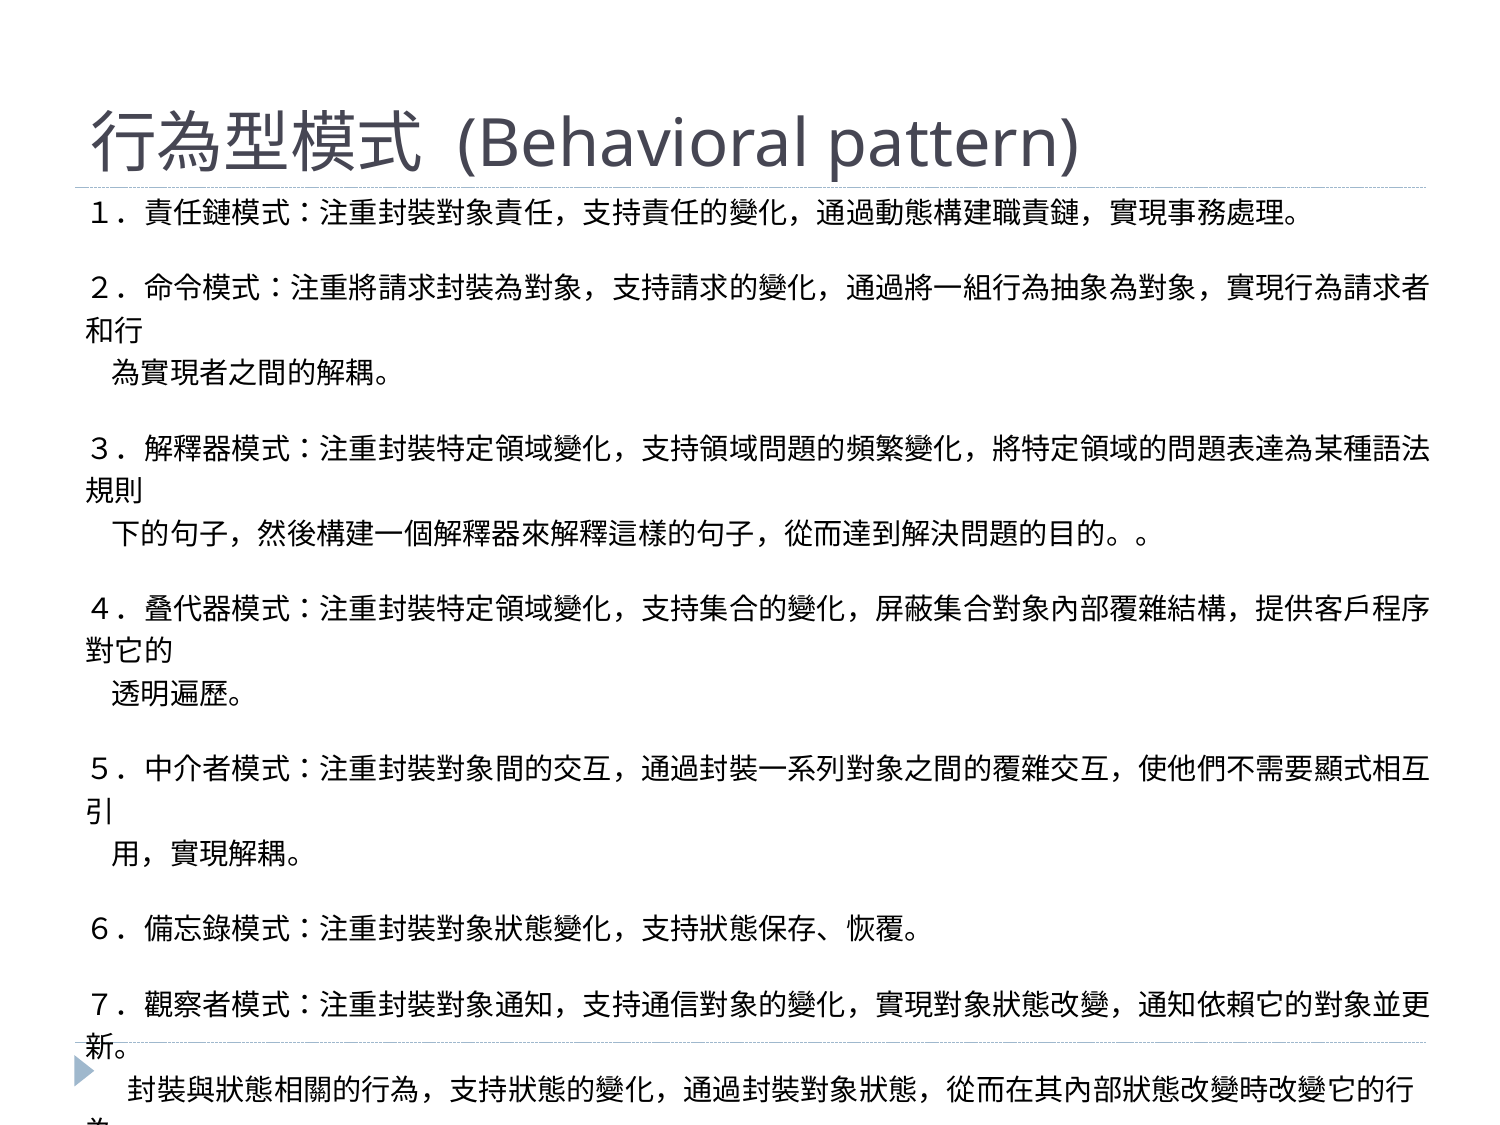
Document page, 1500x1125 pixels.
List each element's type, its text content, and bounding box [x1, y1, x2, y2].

text_box １．責任鏈模式：注重封裝對象責任，支持責任的變化，通過動態構建職責鏈，實現事務處理。 ２．命令模式：注重將請求封裝為對象，支持請求的變化，通過將一組行為抽象為對象，實現行為請求者和行 為實現者之間的解耦。 ３．解釋器模式：注重封裝特定領域變化，支持領域問題的頻繁變化，將特定領域的問題表達為某種語法規則 下的句子，然後構建一個解釋器來解釋這樣的句子，從而達到解決問題的目的。。 ４．叠代器模式：注重封裝特定領域變化，支持集合的變化，屏蔽集合對象內部覆雜結構，提供客戶程序對它的 透明遍歷。 ５．中介者模式：注重封裝對象間的交互，通過封裝一系列對象之間的覆雜交互，使他們不需要顯式相互引 用，實現解耦。 ６．備忘錄模式：注重封裝對象狀態變化，支持狀態保存、恢覆。 ７．觀察者模式：注重封裝對象通知，支持通信對象的變化，實現對象狀態改變，通知依賴它的對象並更新。 封裝與狀態相關的行為，支持狀態的變化，通過封裝對象狀態，從而在其內部狀態改變時改變它的行為。 ８．狀態模式：注重封裝與狀態相關的行為，支持狀態的變化，通過封裝對象狀態，從而在其內部狀態改變時改 變它的行為。 ９．策略模式：注重封裝算法，支持算法的變化，通過封裝一系列算法，從而可以隨時獨立於客戶替換算法。 １０．模板方法模式：封裝算法結構，定義算法骨架，支持算法子步驟變化。 １１．訪問者模式：注重封裝對象操作變化，支持在運行時為類結構添加新的操作，在類層次結構中，在不改變 各類的前提下定義作用於這些類實例的新的操作。 [70, 182, 1453, 1067]
title 行為型模式 (Behavioral pattern) [75, 25, 1426, 188]
